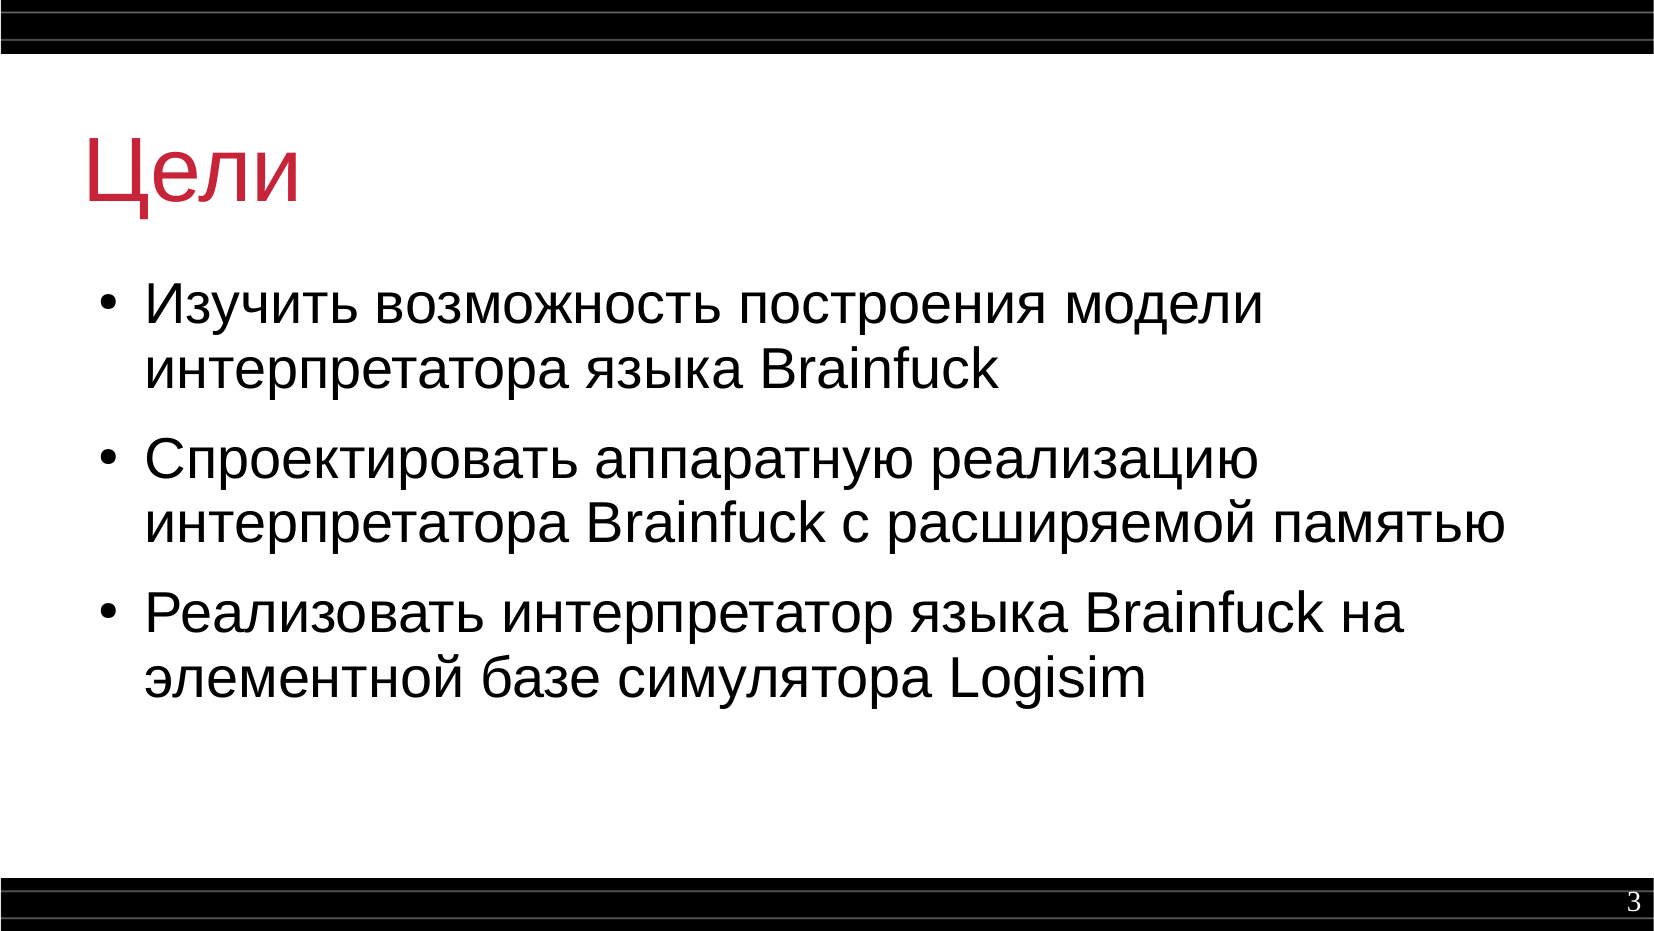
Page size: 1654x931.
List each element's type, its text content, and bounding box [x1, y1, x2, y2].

picture [0, 878, 1654, 931]
title Цели [82, 92, 1571, 248]
list Изучить возможность построения модели интерпретатора языка Brainfuck Спроектировать аппаратную реализацию интерпретатора Brainfuck с расширяемой памятью Реализовать интерпретатор языка Brainfuck на элементной базе симулятора Logisim [82, 271, 1571, 758]
picture [0, 0, 1654, 54]
